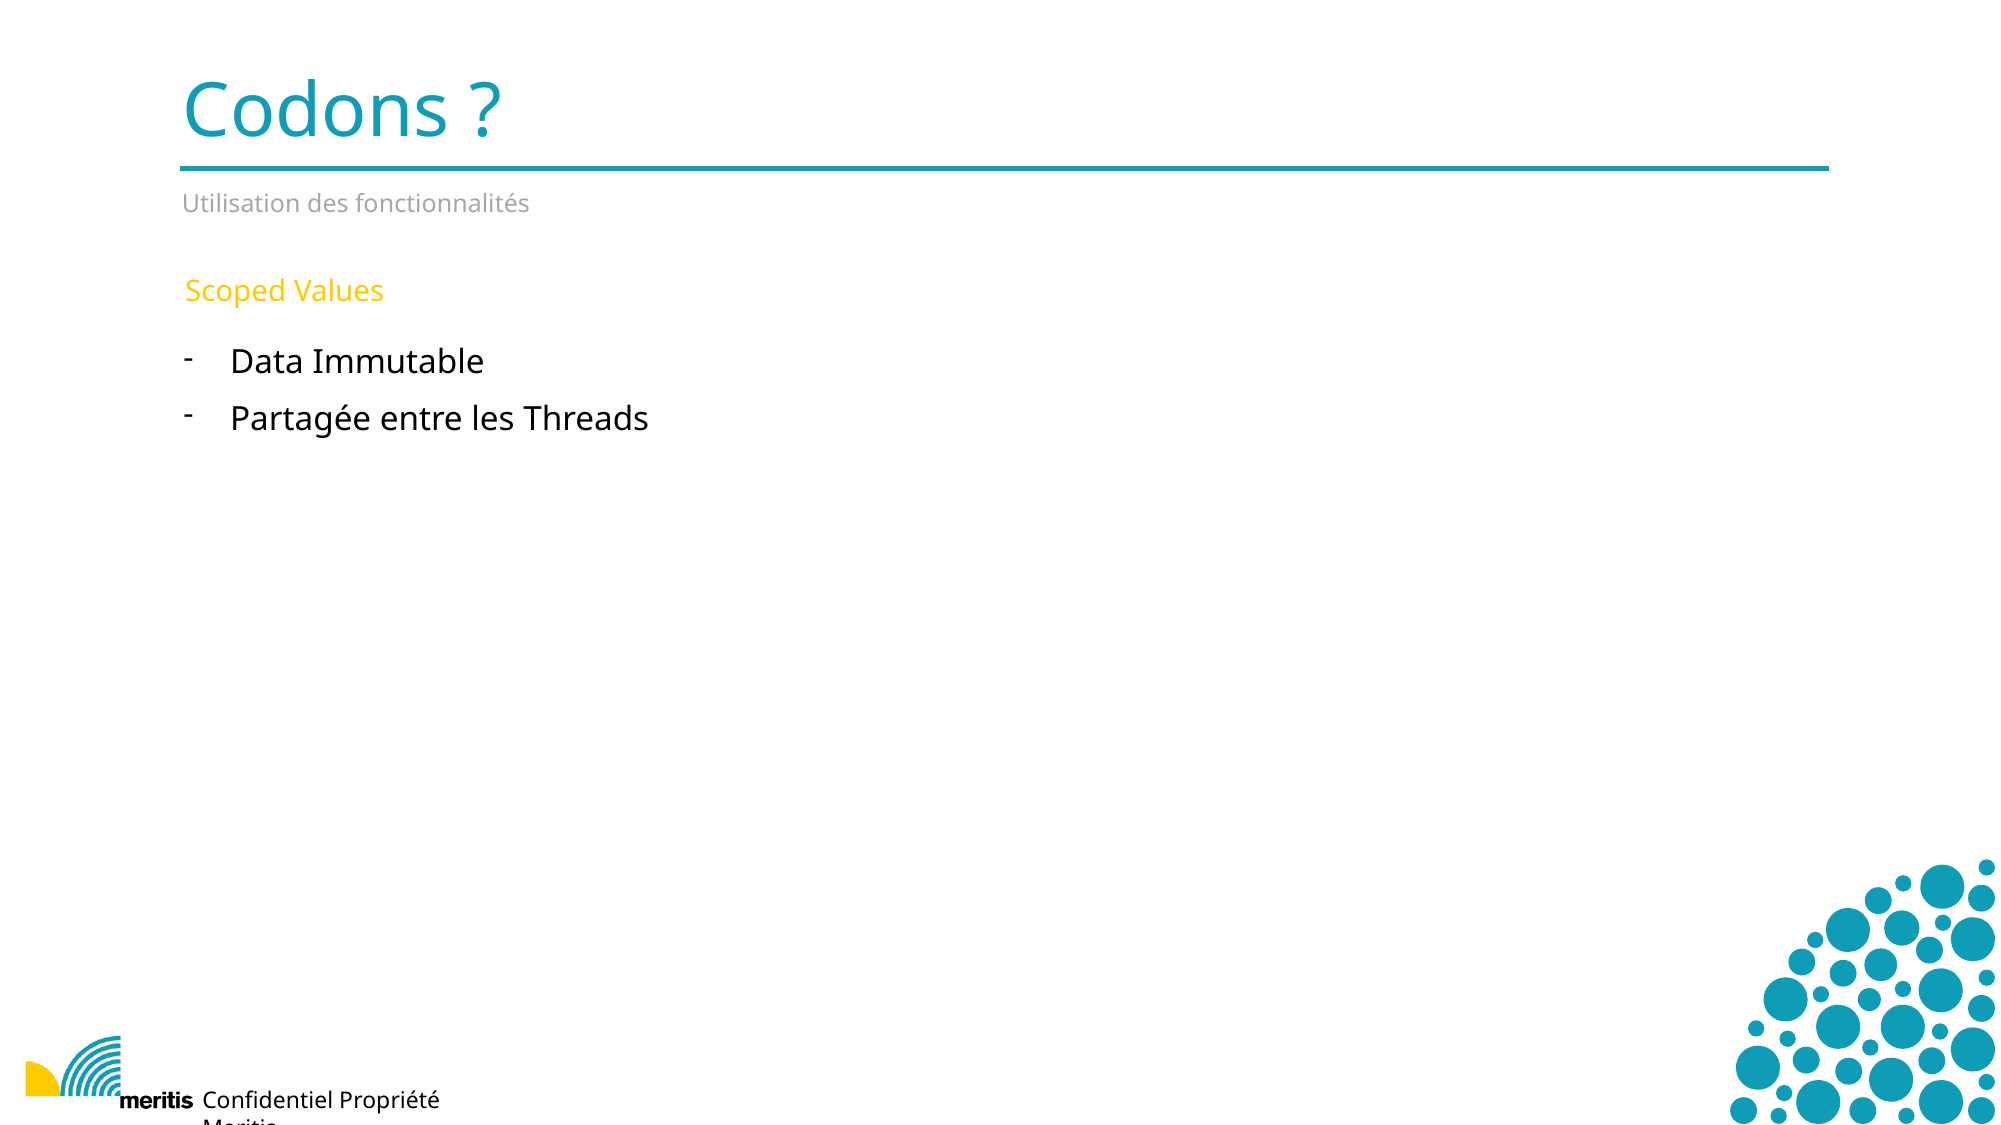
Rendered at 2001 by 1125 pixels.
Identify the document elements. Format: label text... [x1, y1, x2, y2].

list Data Immutable Partagée entre les Threads [168, 337, 1614, 955]
list Utilisation des fonctionnalités [166, 183, 1830, 237]
list Scoped Values [169, 268, 967, 316]
list Codons ? [167, 64, 1830, 180]
